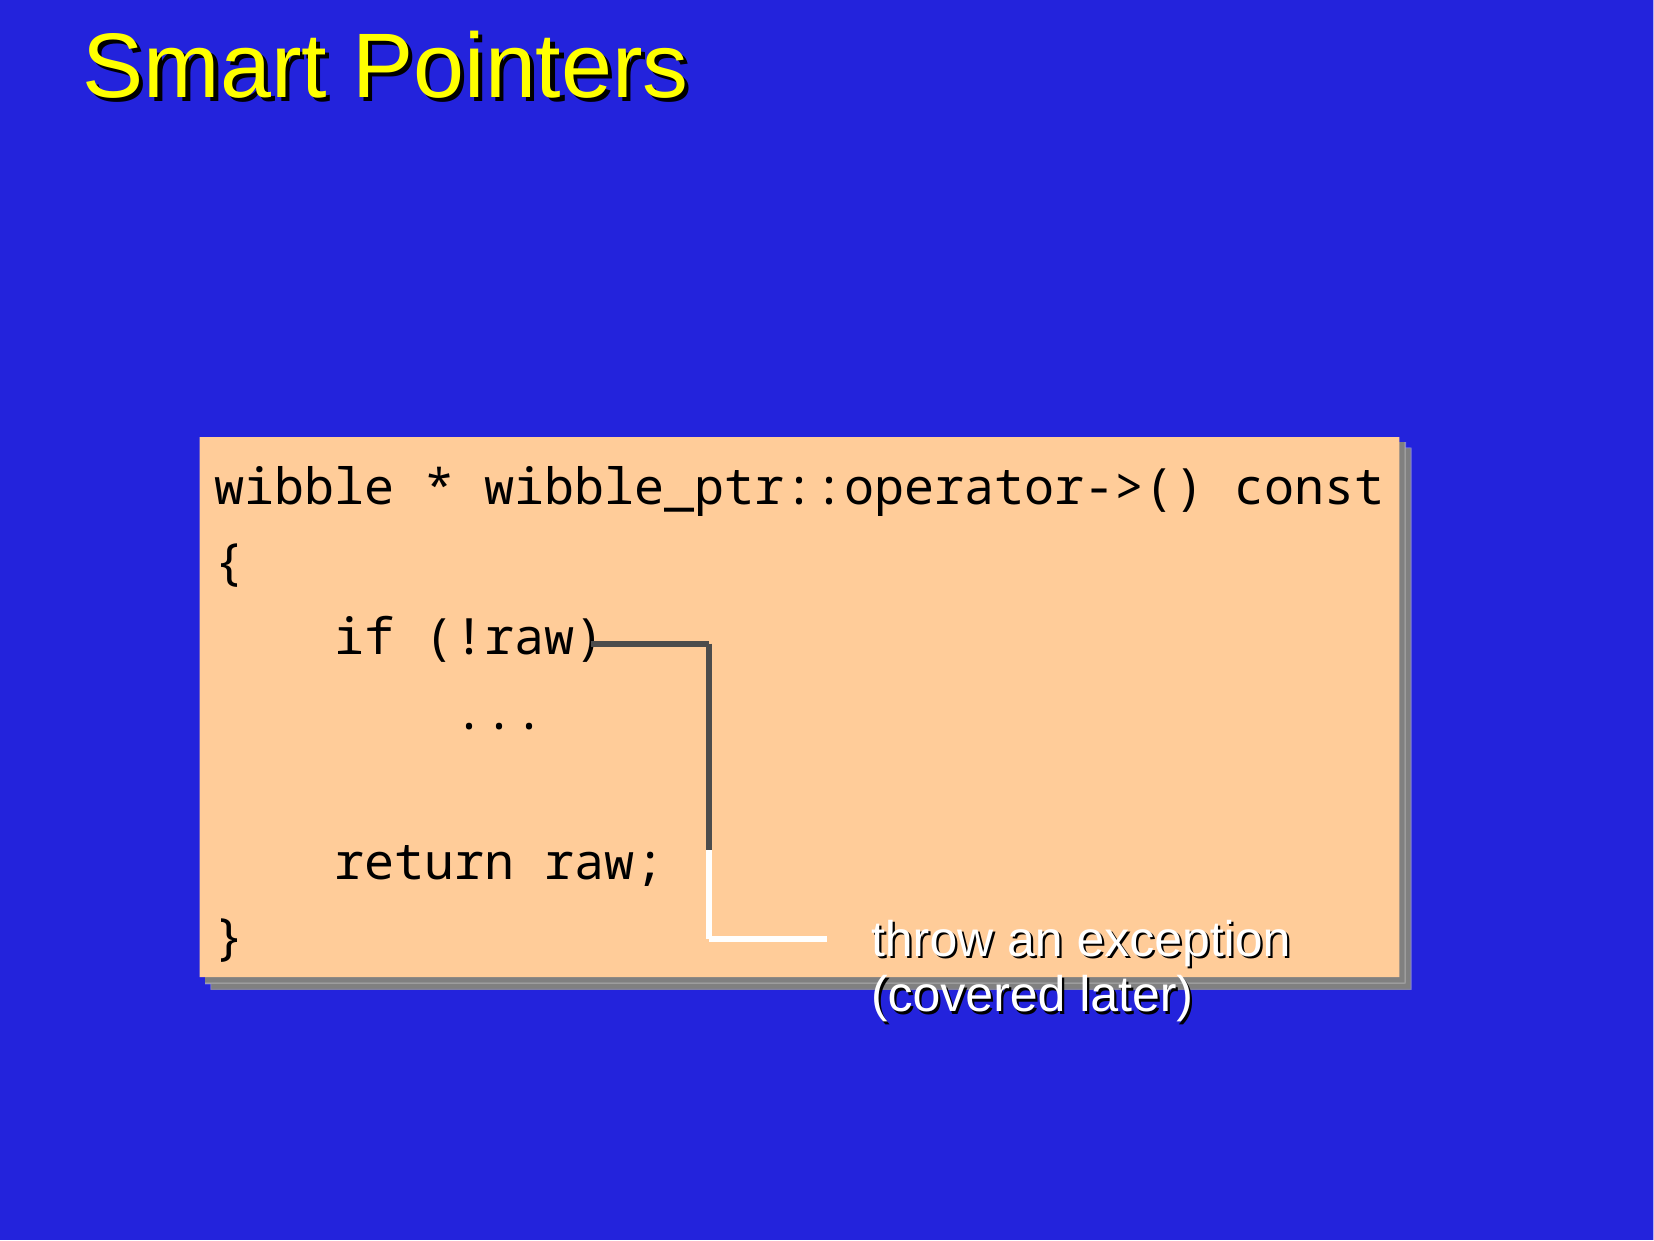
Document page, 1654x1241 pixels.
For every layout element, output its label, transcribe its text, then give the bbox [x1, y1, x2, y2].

text_box throw an exception (covered later) [856, 903, 1418, 1052]
text_box wibble * wibble_ptr::operator->() const { if (!raw) ... return raw; } [199, 437, 1400, 978]
title Smart Pointers [82, 2, 1571, 130]
